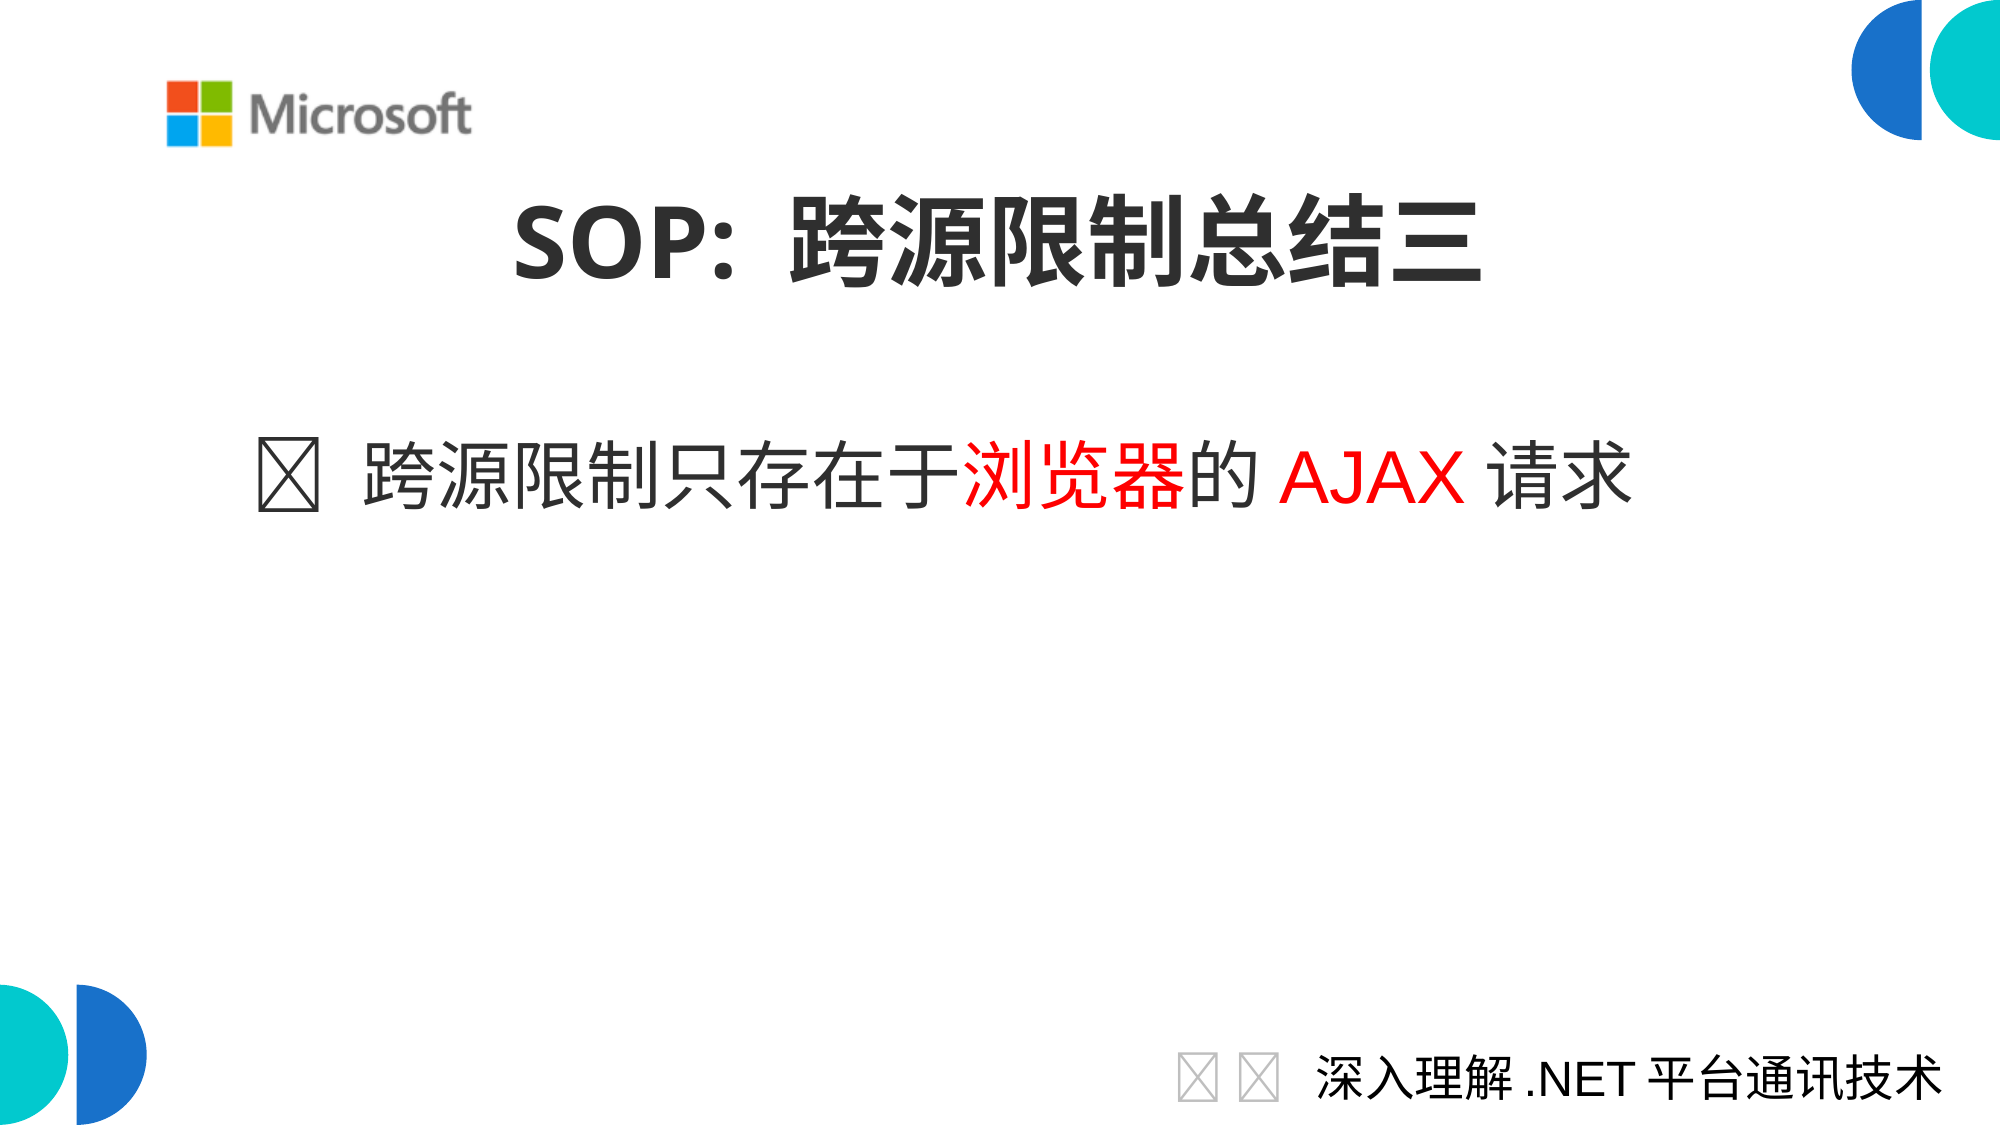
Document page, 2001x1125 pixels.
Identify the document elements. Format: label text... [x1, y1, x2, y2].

text_box 🚀 跨源限制只存在于浏览器的AJAX请求 [236, 421, 1823, 634]
subtitle 🚀 🚀 深入理解.NET平台通讯技术 [1173, 1046, 1952, 1107]
title SOP: 跨源限制总结三 [138, 145, 1862, 332]
picture [85, 41, 552, 189]
